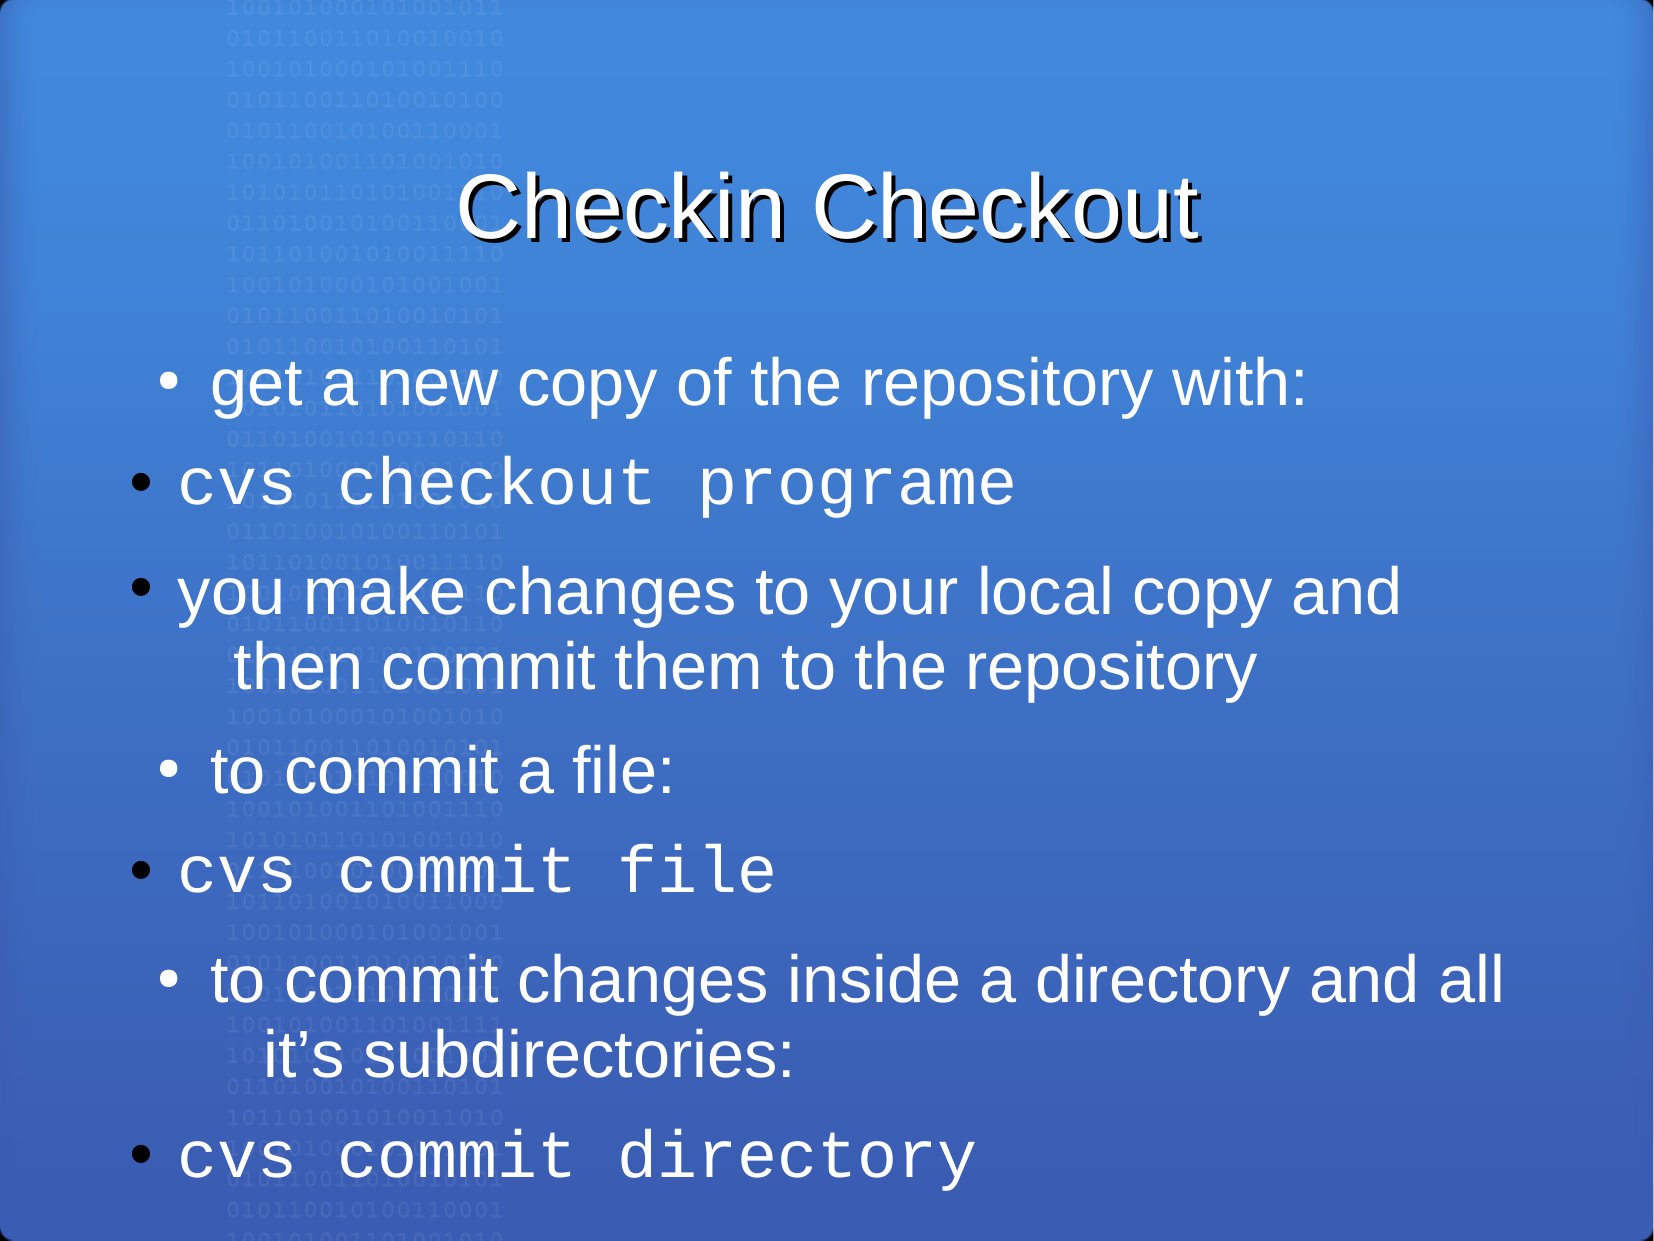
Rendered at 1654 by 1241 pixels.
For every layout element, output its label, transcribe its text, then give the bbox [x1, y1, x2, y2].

picture [0, 0, 1654, 1241]
list get a new copy of the repository with: cvs checkout programe you make changes to your local copy and then commit them to the repository to commit a file: cvs commit file to commit changes inside a directory and all it’s subdirectories: cvs commit directory [121, 344, 1534, 1198]
title Checkin Checkout [121, 102, 1534, 311]
